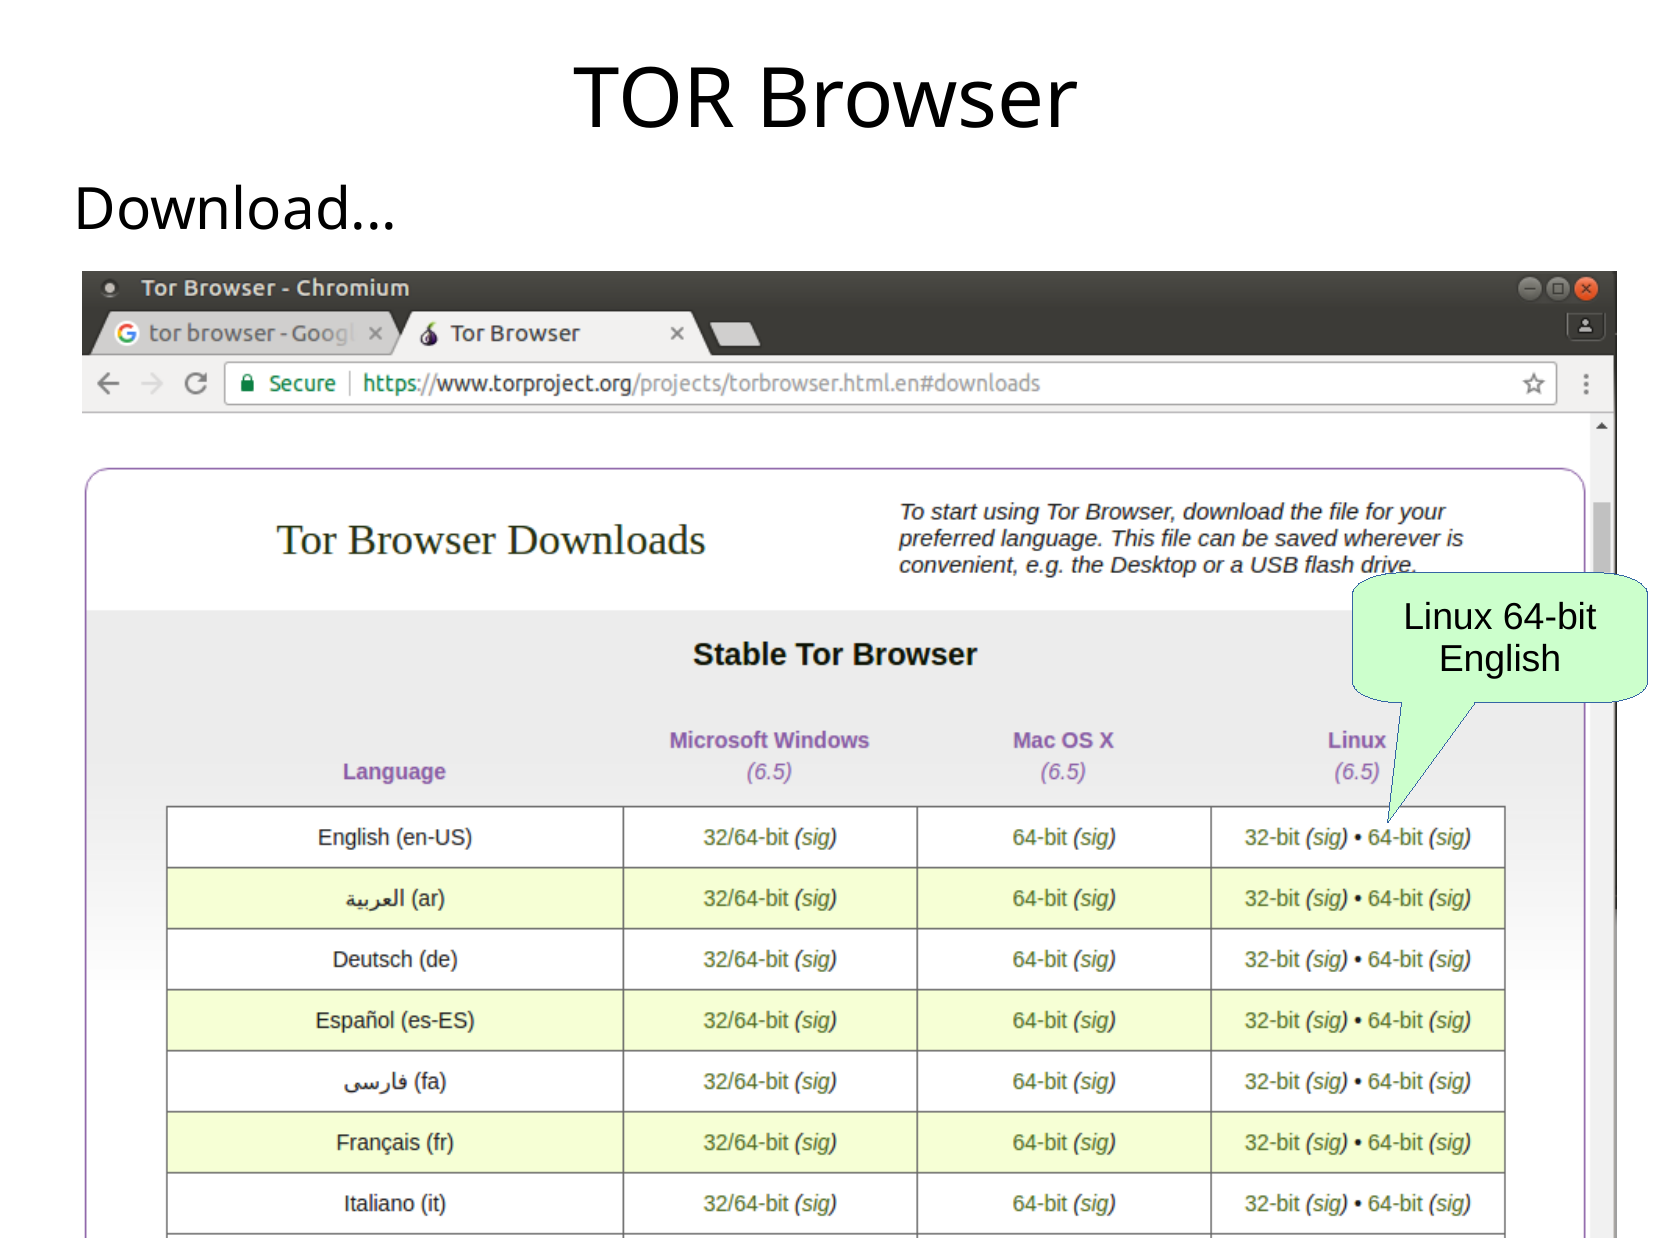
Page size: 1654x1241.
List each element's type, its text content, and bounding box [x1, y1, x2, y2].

title TOR Browser [82, 49, 1571, 141]
picture [82, 271, 1617, 1238]
text_box Download... [59, 141, 1571, 272]
text_box Linux 64-bit English [1352, 572, 1648, 823]
